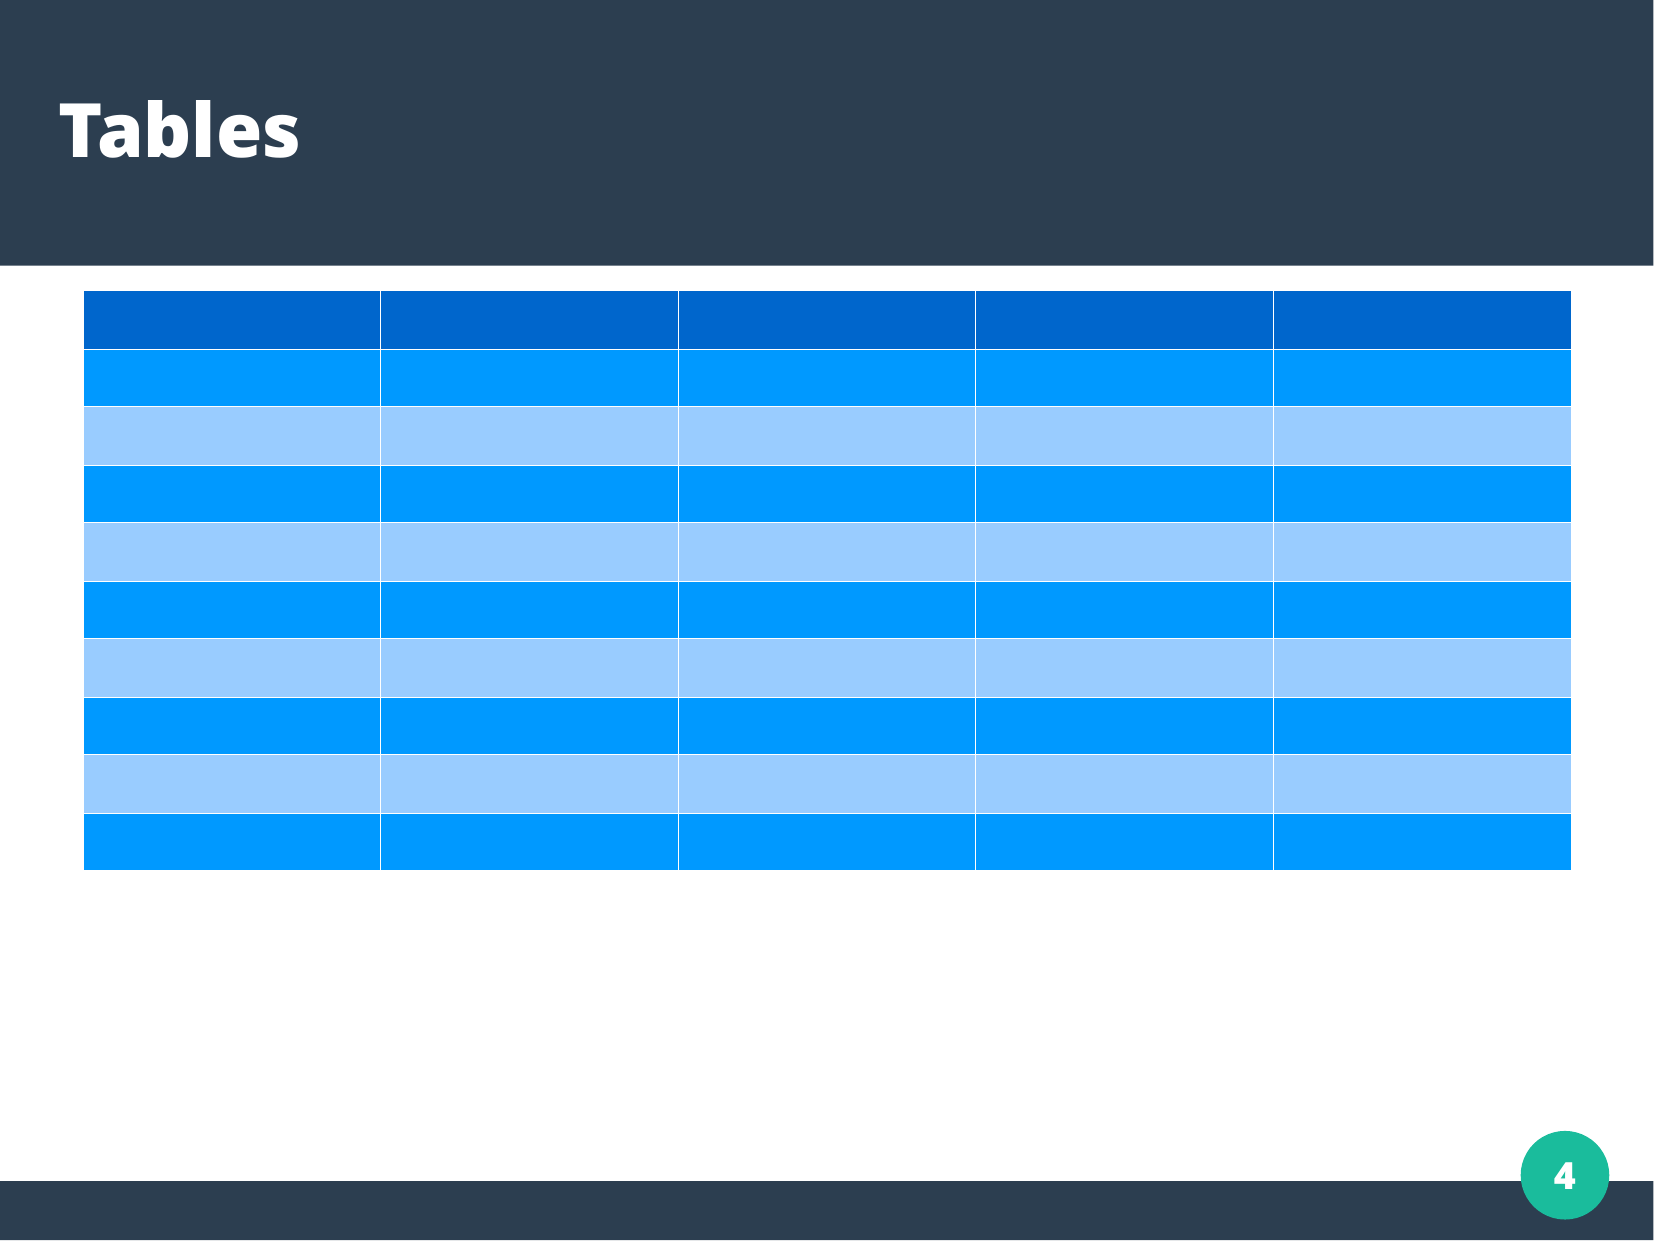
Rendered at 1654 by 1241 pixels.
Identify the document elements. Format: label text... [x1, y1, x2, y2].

table_cell [381, 755, 678, 813]
table_cell [381, 407, 678, 465]
table_header [381, 291, 678, 349]
table_cell [679, 582, 975, 638]
table_cell [1274, 350, 1571, 406]
table_cell [976, 350, 1273, 406]
table_header [679, 291, 975, 349]
table_cell [84, 814, 380, 870]
table_cell [381, 350, 678, 406]
table_cell [679, 350, 975, 406]
table_cell [1274, 639, 1571, 697]
table_cell [976, 639, 1273, 697]
table_cell [84, 639, 380, 697]
table_cell [679, 407, 975, 465]
table_cell [381, 582, 678, 638]
table_header [976, 291, 1273, 349]
table_cell [976, 466, 1273, 522]
table_cell [976, 814, 1273, 870]
table_cell [1274, 523, 1571, 581]
table_cell [976, 698, 1273, 754]
table_cell [84, 698, 380, 754]
table_cell [381, 814, 678, 870]
table_cell [84, 466, 380, 522]
title Tables [59, 49, 1595, 207]
table_cell [679, 523, 975, 581]
table_cell [976, 523, 1273, 581]
table_cell [1274, 582, 1571, 638]
table_cell [84, 582, 380, 638]
table_header [1274, 291, 1571, 349]
table_cell [381, 639, 678, 697]
table_cell [381, 698, 678, 754]
table_cell [976, 407, 1273, 465]
table_cell [976, 755, 1273, 813]
table_cell [679, 698, 975, 754]
table_cell [84, 755, 380, 813]
table_cell [1274, 407, 1571, 465]
table_header [84, 291, 380, 349]
table_cell [679, 639, 975, 697]
table_cell [1274, 698, 1571, 754]
table_cell [84, 407, 380, 465]
table_cell [84, 350, 380, 406]
table_cell [381, 523, 678, 581]
table_cell [679, 755, 975, 813]
table_cell [679, 814, 975, 870]
table_cell [1274, 755, 1571, 813]
table_cell [84, 523, 380, 581]
table_cell [679, 466, 975, 522]
table_cell [1274, 814, 1571, 870]
table_cell [976, 582, 1273, 638]
table_cell [381, 466, 678, 522]
table_cell [1274, 466, 1571, 522]
